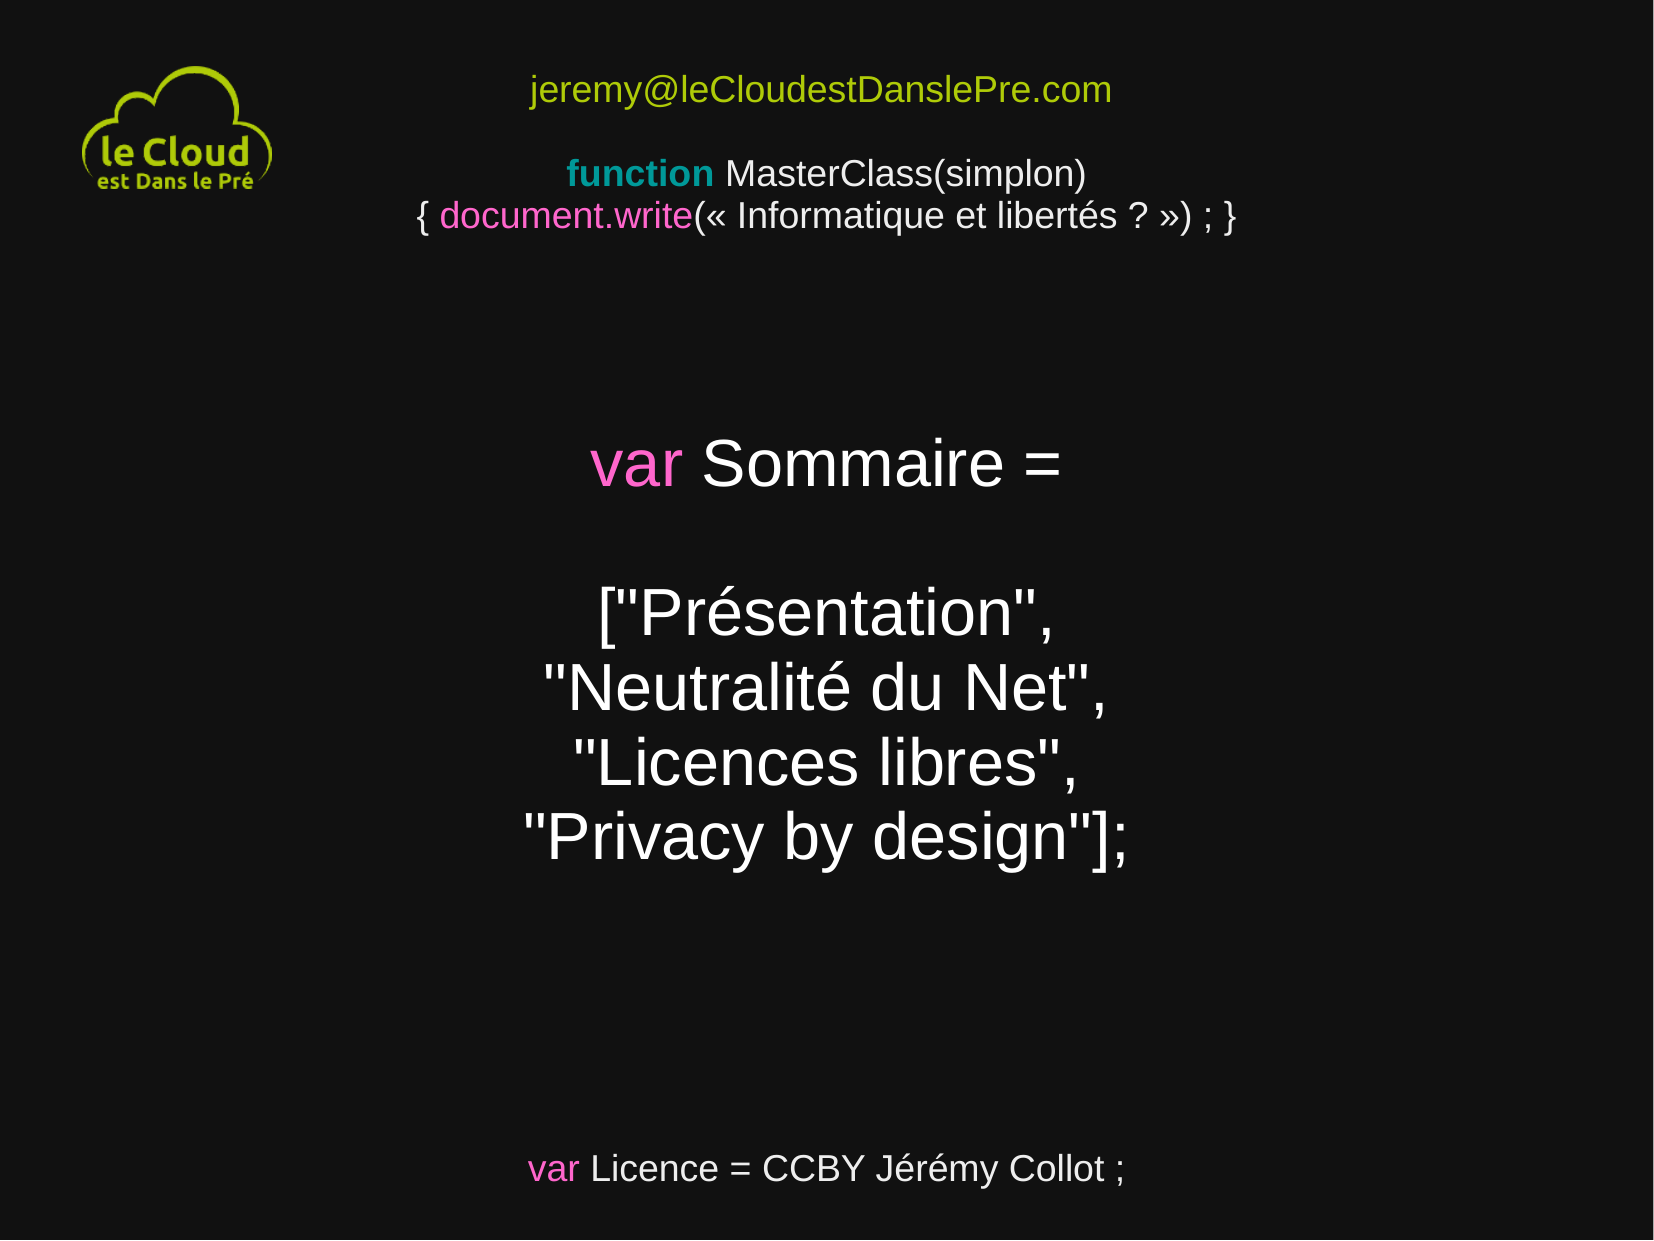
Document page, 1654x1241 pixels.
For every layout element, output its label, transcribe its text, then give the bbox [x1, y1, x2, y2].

picture [82, 66, 272, 189]
subtitle var Sommaire = ["Présentation", "Neutralité du Net", "Licences libres", "Privacy by design"]; [82, 425, 1571, 875]
title jeremy@leCloudestDanslePre.com function MasterClass(simplon) { document.write(« Informatique et libertés ? ») ; } [82, 47, 1571, 258]
title var Licence = CCBY Jérémy Collot ; [82, 1133, 1571, 1203]
